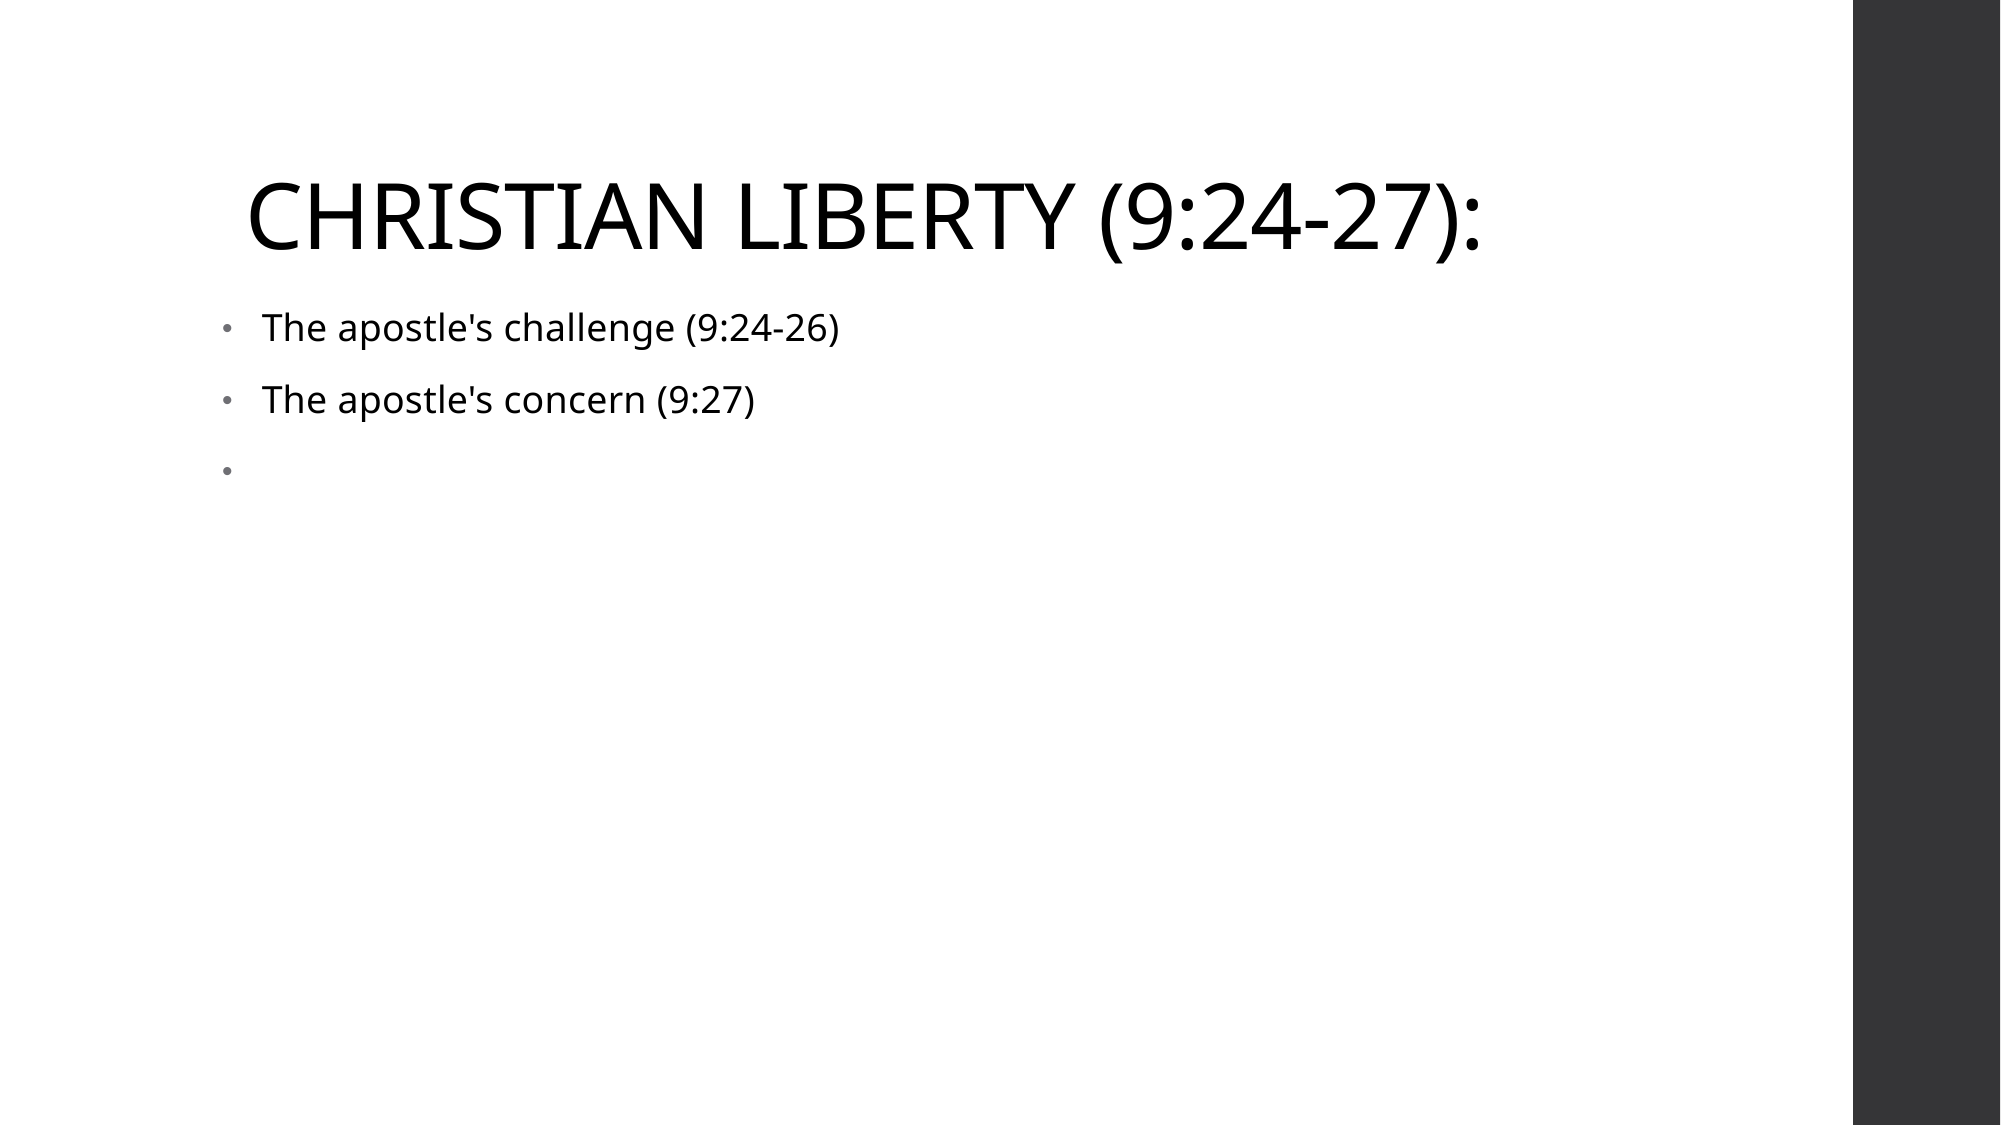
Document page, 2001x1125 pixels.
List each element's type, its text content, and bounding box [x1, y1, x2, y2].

list The apostle's challenge (9:24-26) The apostle's concern (9:27) [206, 299, 1617, 1014]
title CHRISTIAN LIBERTY (9:24-27): [206, 60, 1797, 278]
